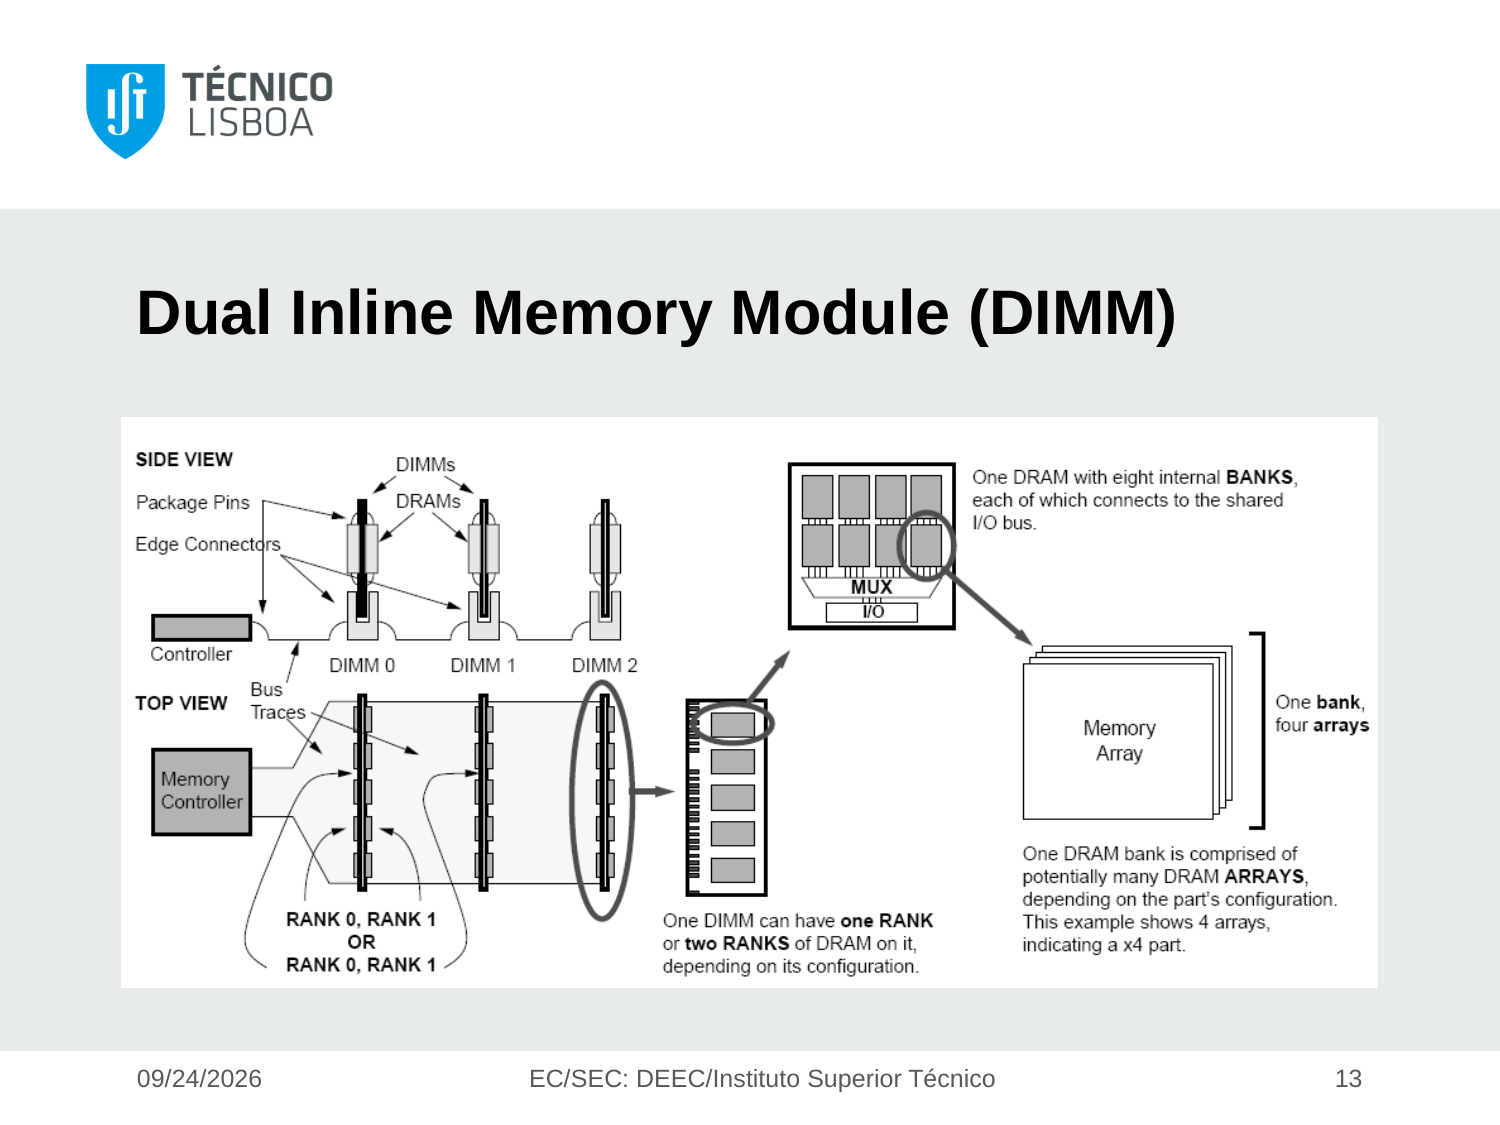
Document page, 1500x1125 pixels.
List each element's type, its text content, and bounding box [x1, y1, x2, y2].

slide_number 12/15/2020 [121, 1052, 425, 1103]
footer EC/SEC: DEEC/Instituto Superior Técnico [512, 1052, 1021, 1103]
title Dual Inline Memory Module (DIMM) [121, 237, 1378, 381]
slide_number <number> [1077, 1052, 1378, 1103]
picture [0, 0, 1500, 1125]
